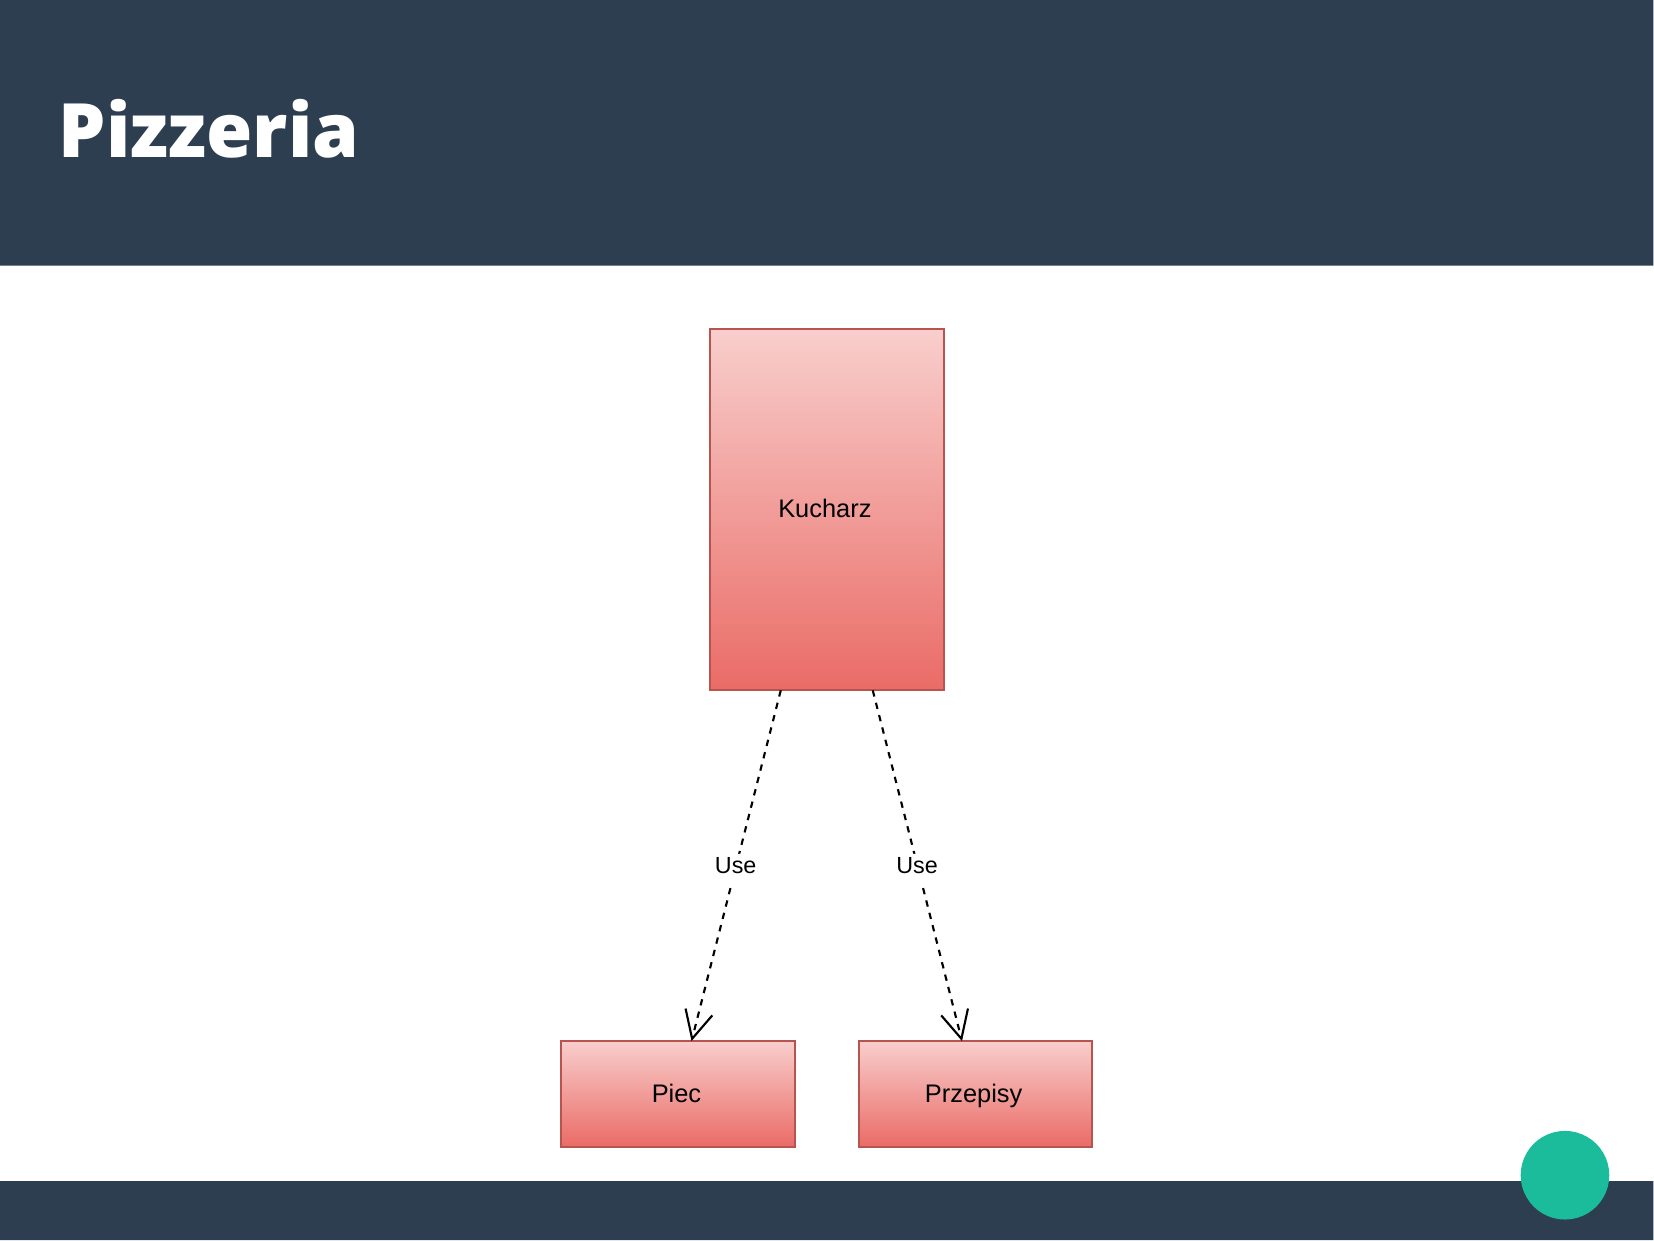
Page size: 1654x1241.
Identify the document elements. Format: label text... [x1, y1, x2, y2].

picture [556, 324, 1097, 1152]
title Pizzeria [59, 49, 1595, 207]
